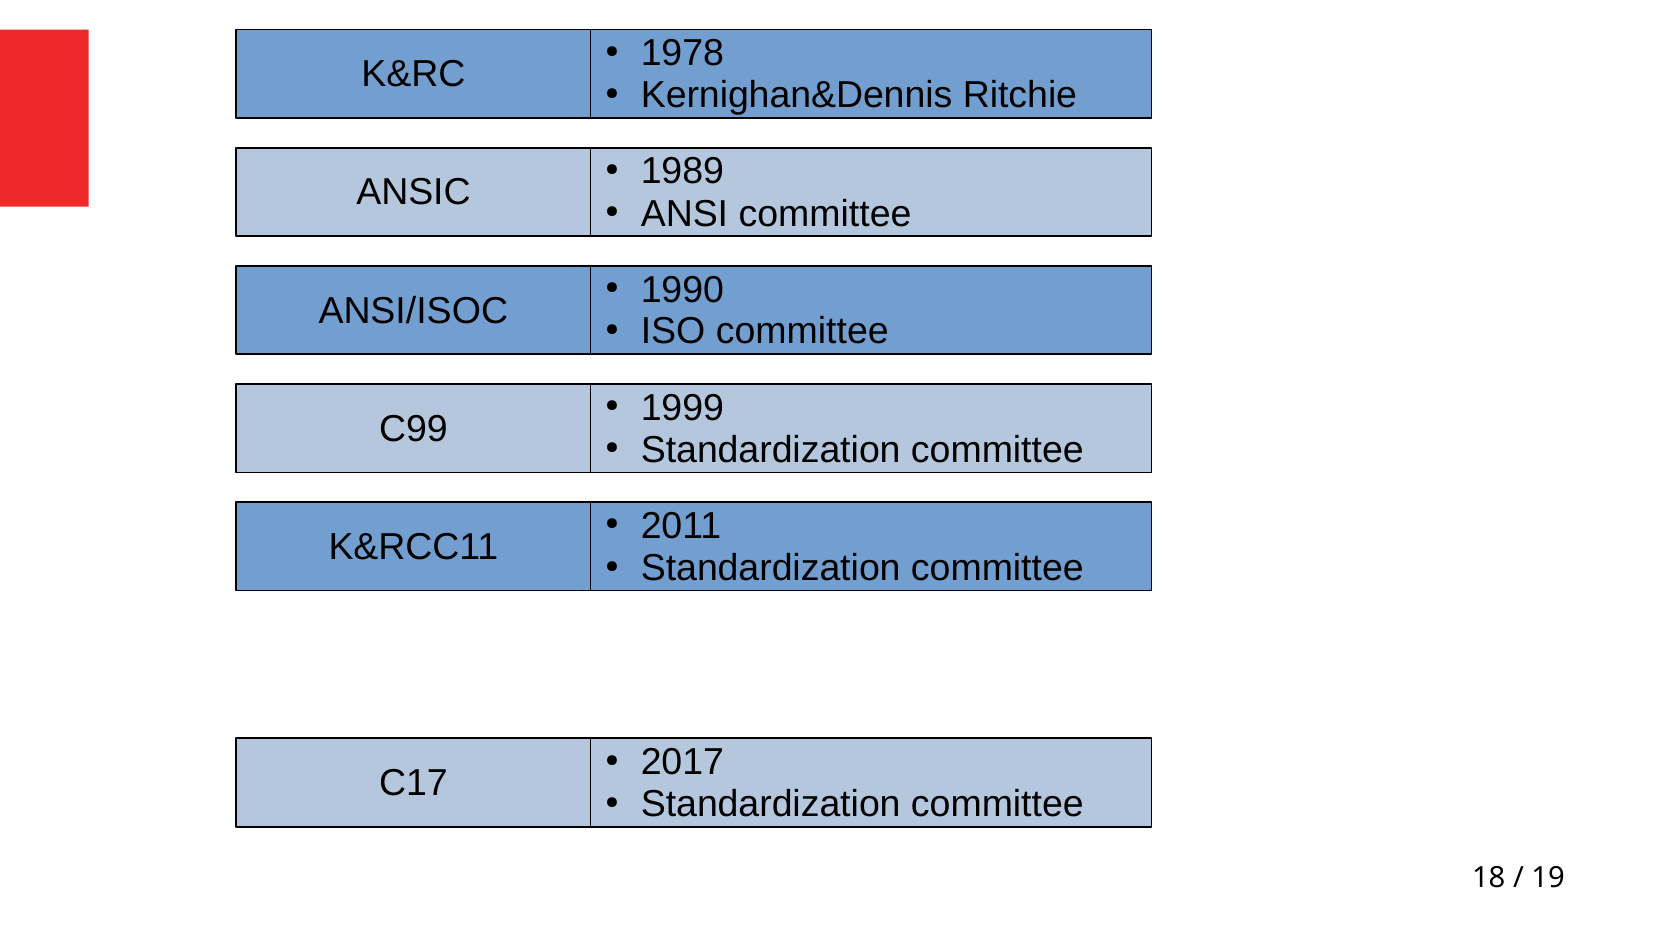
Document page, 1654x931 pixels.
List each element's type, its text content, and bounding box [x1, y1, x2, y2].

text_box ANSIC [236, 147, 590, 237]
text_box 1978 Kernighan&Dennis Ritchie [590, 29, 1152, 119]
text_box 2011 Standardization committee [590, 501, 1152, 591]
text_box K&RCC11 [236, 501, 590, 591]
text_box 1990 ISO committee [590, 265, 1152, 355]
text_box C99 [236, 383, 590, 473]
text_box 2017 Standardization committee [590, 738, 1152, 827]
text_box 1989 ANSI committee [590, 147, 1152, 237]
text_box ANSI/ISOC [236, 265, 590, 355]
text_box C17 [236, 738, 590, 827]
text_box 1999 Standardization committee [590, 383, 1152, 473]
text_box K&RC [236, 29, 590, 119]
